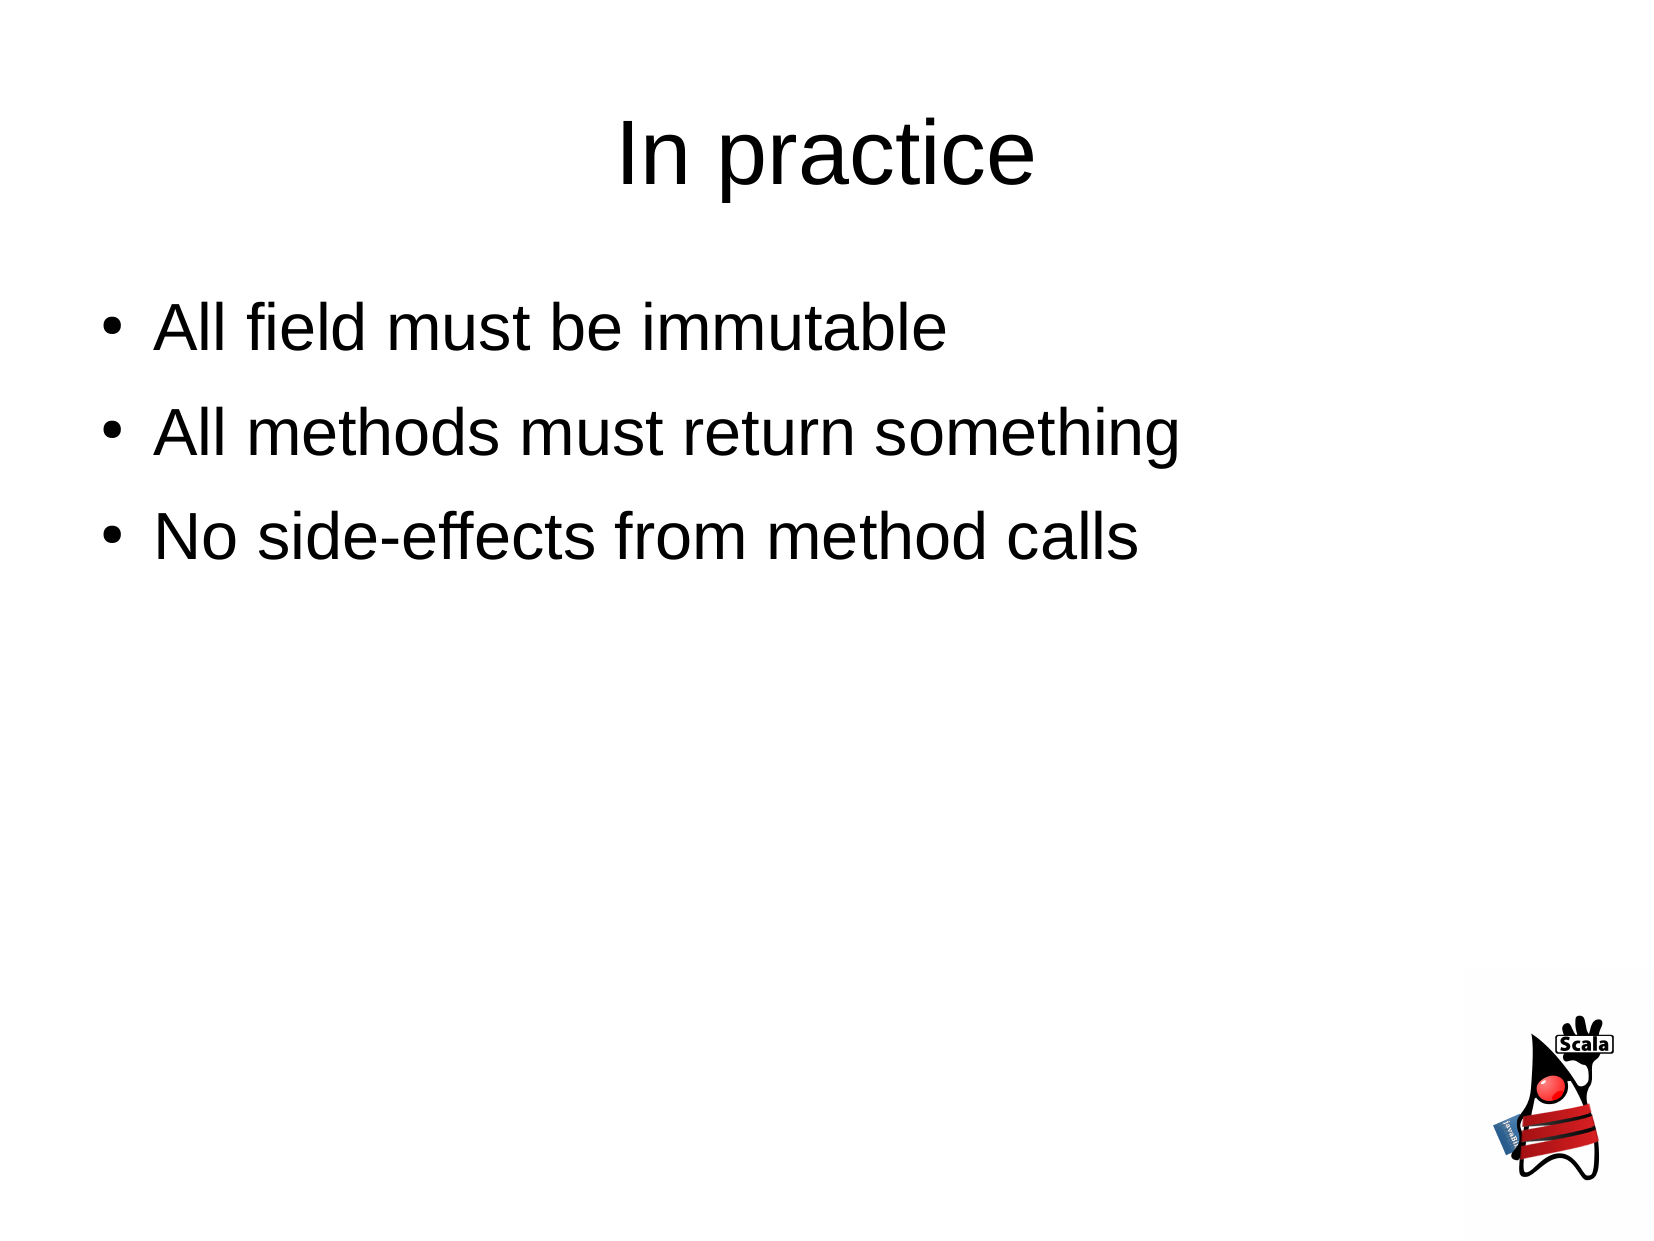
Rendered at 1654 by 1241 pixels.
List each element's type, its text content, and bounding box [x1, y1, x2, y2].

picture [1462, 969, 1654, 1241]
title In practice [82, 56, 1571, 250]
list All field must be immutable All methods must return something No side-effects from method calls [82, 290, 1571, 1109]
